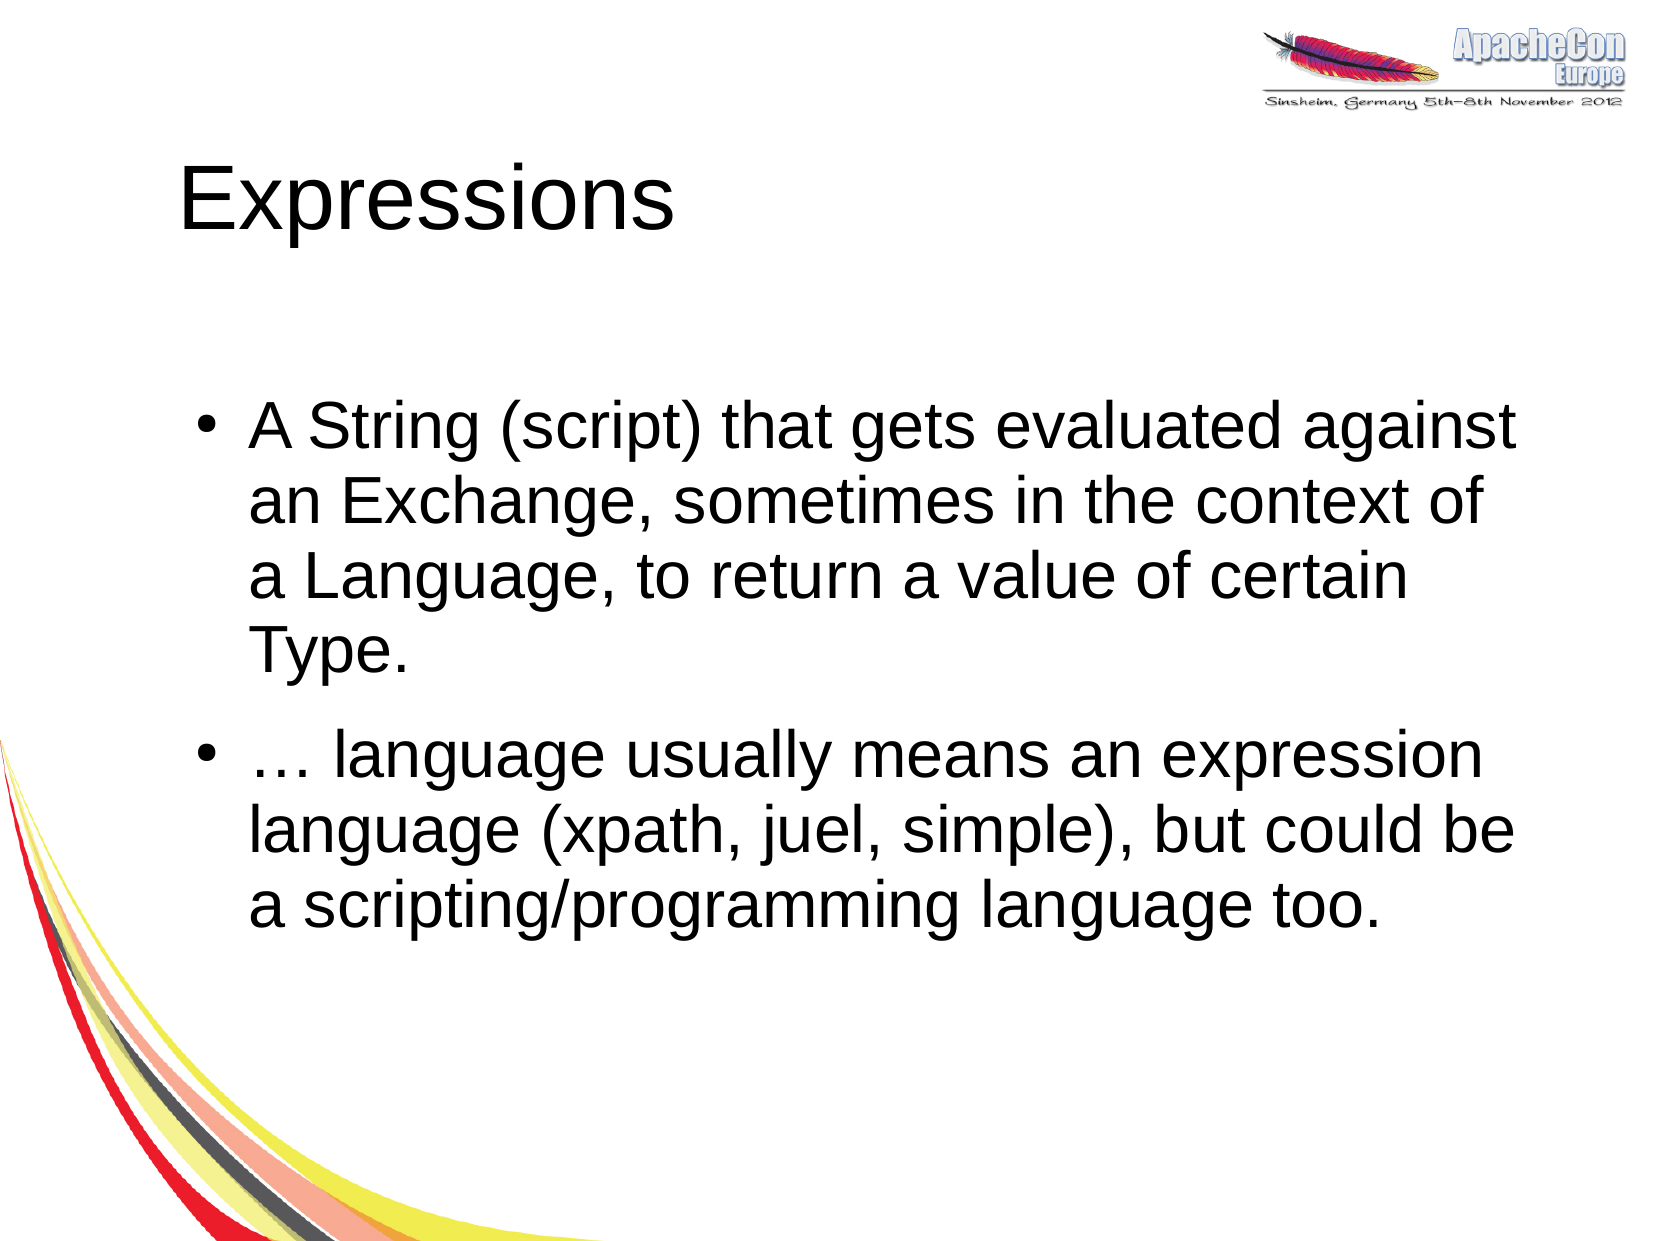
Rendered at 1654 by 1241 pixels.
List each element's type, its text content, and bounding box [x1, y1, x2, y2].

picture [0, 0, 1654, 1241]
list A String (script) that gets evaluated against an Exchange, sometimes in the context of a Language, to return a value of certain Type. … language usually means an expression language (xpath, juel, simple), but could be a scripting/programming language too. [177, 283, 1536, 1241]
title Expressions [177, 141, 1536, 254]
